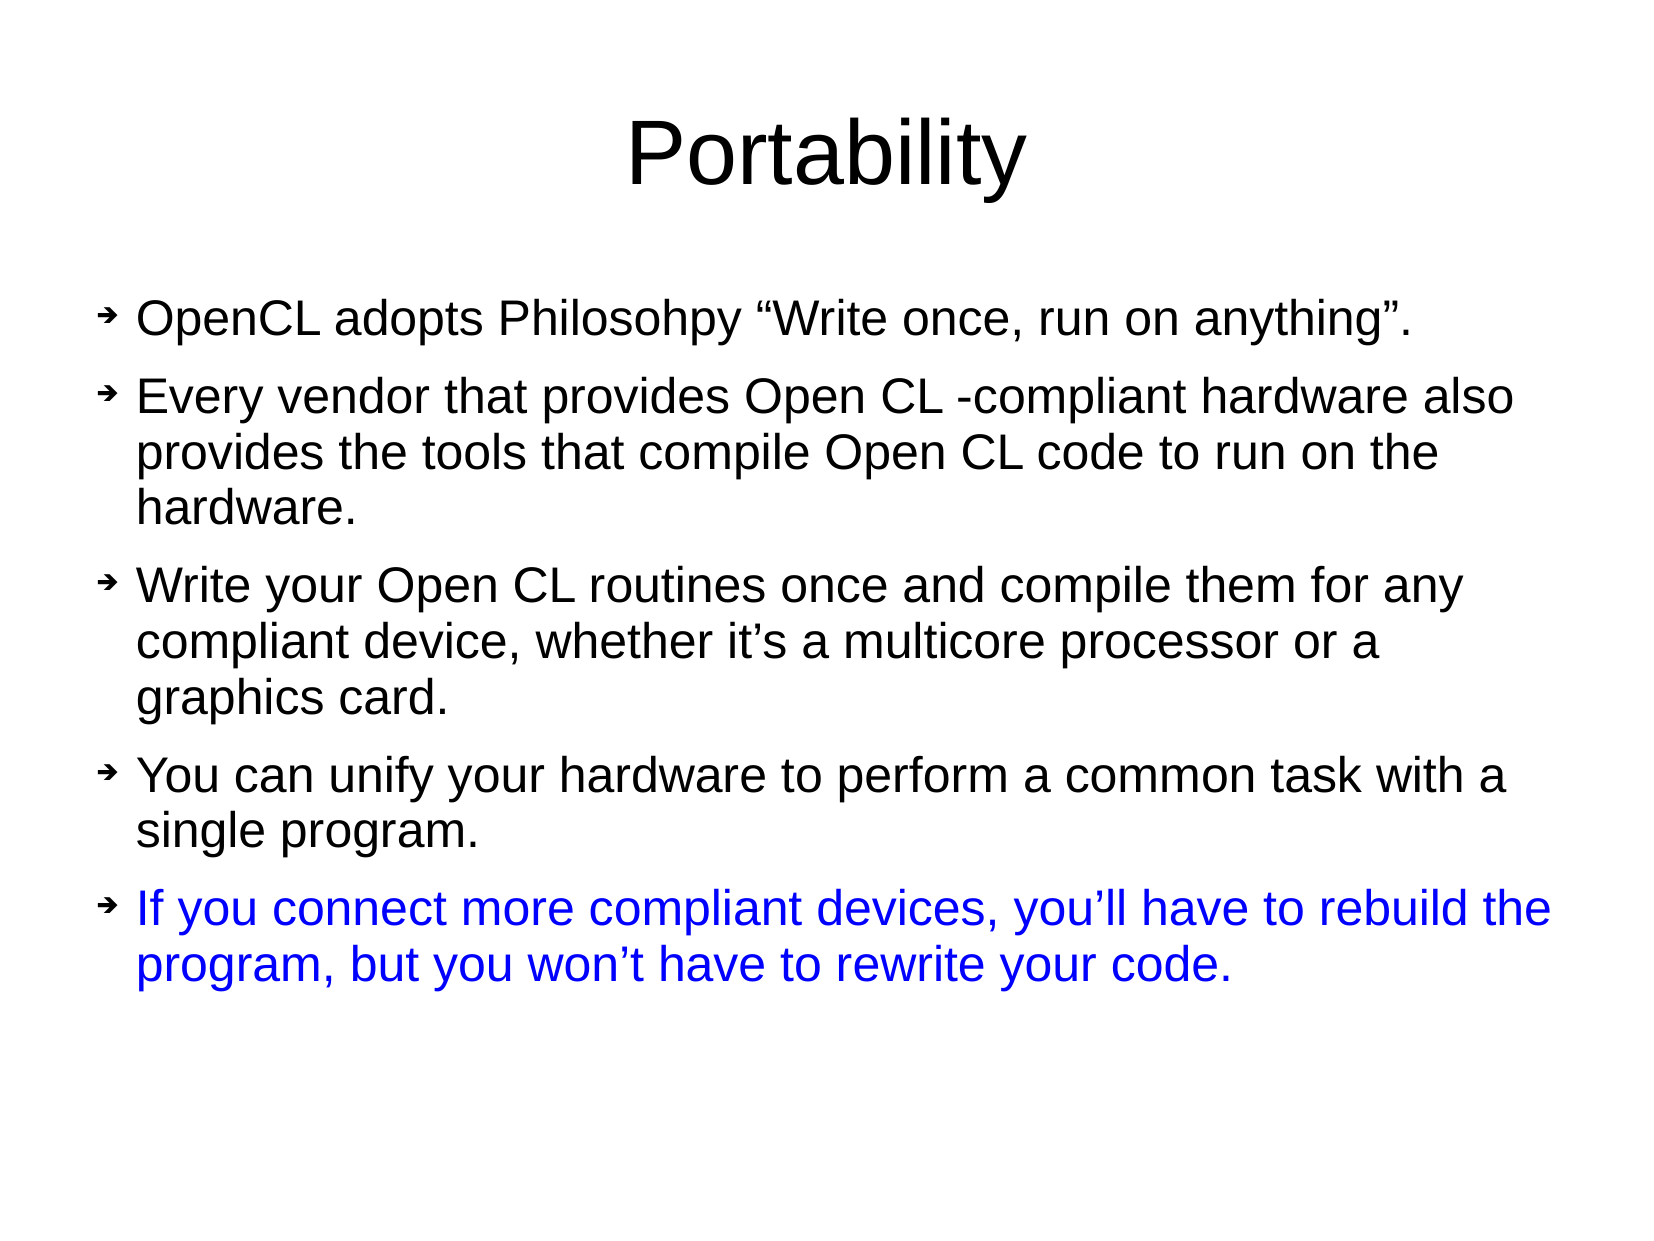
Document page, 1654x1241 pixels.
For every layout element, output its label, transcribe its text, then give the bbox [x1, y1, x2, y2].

title Portability [82, 49, 1571, 257]
list OpenCL adopts Philosohpy “Write once, run on anything”. Every vendor that provides Open CL -compliant hardware also provides the tools that compile Open CL code to run on the hardware. Write your Open CL routines once and compile them for any compliant device, whether it’s a multicore processor or a graphics card. You can unify your hardware to perform a common task with a single program. If you connect more compliant devices, you’ll have to rebuild the program, but you won’t have to rewrite your code. [82, 290, 1571, 1010]
